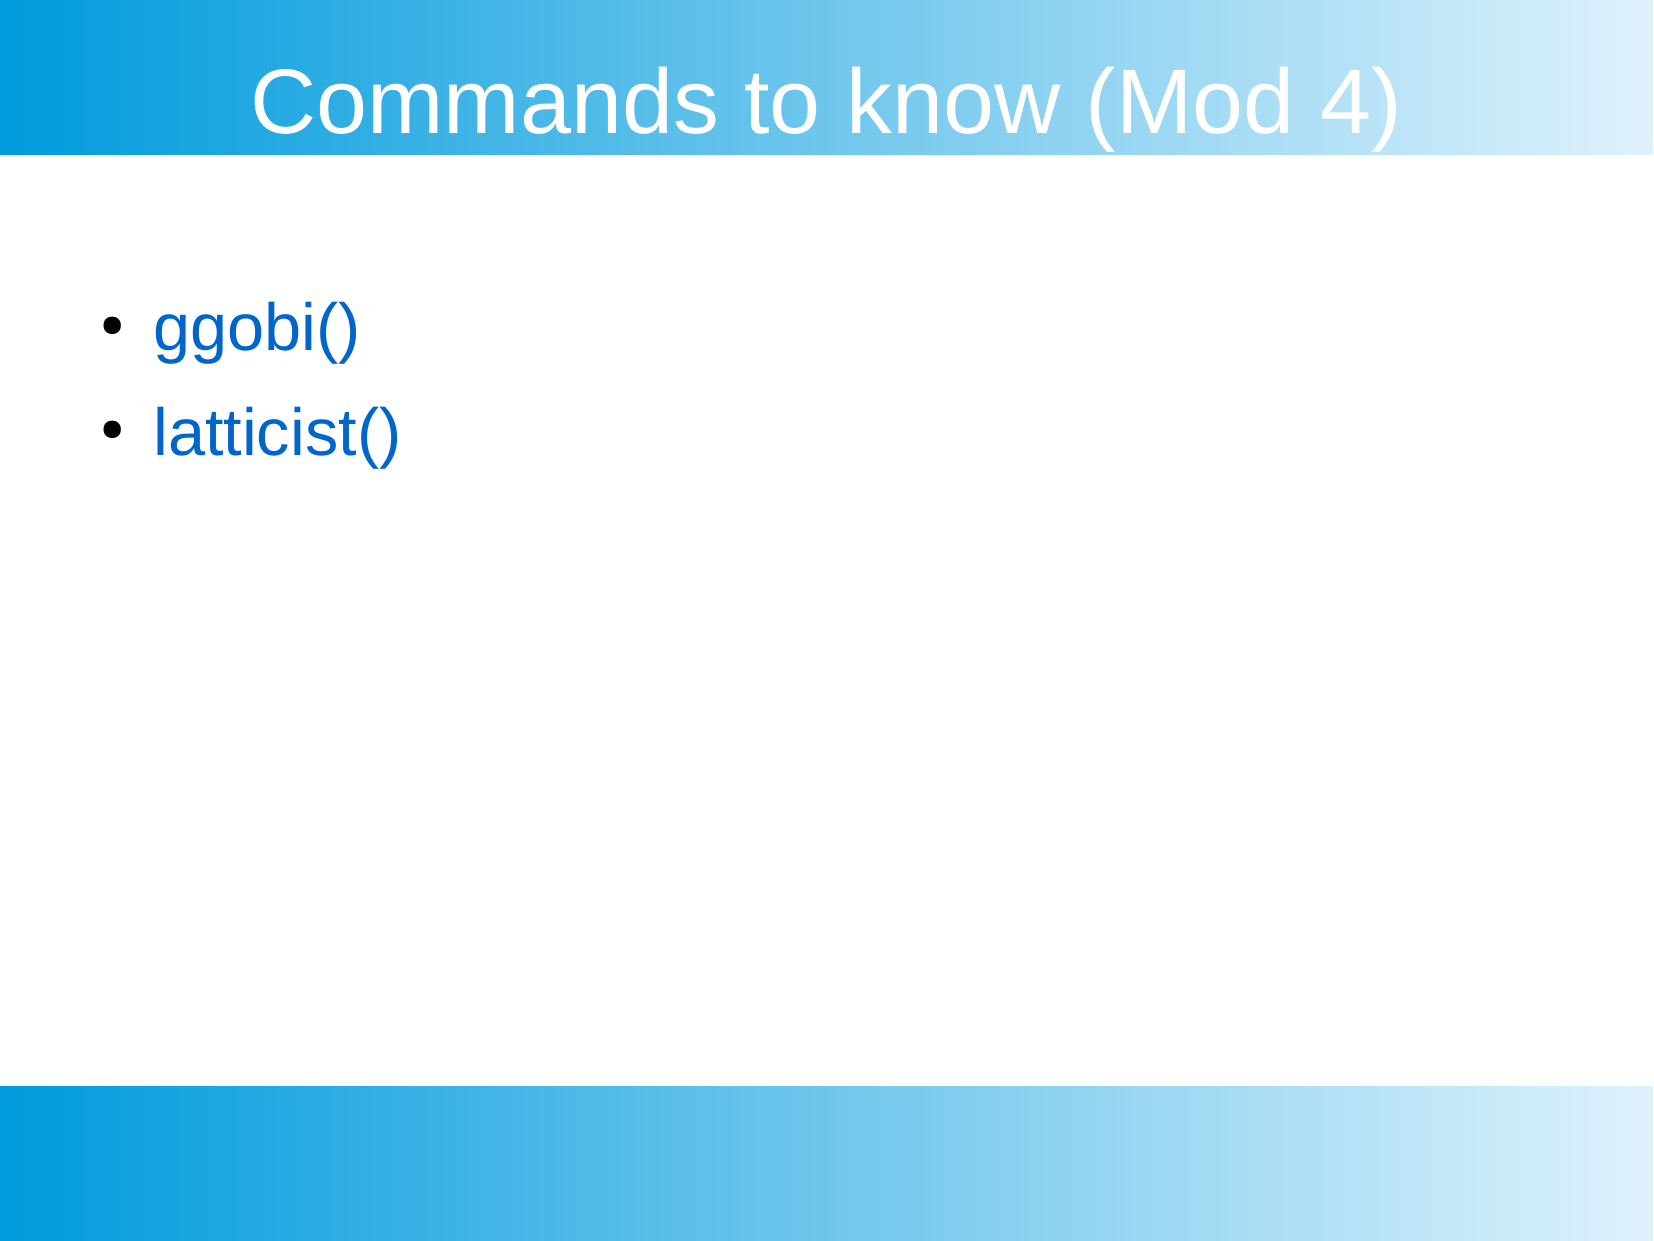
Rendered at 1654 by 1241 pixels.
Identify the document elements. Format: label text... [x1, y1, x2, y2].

title Commands to know (Mod 4) [82, 49, 1571, 155]
list ggobi() latticist() [82, 290, 809, 1010]
